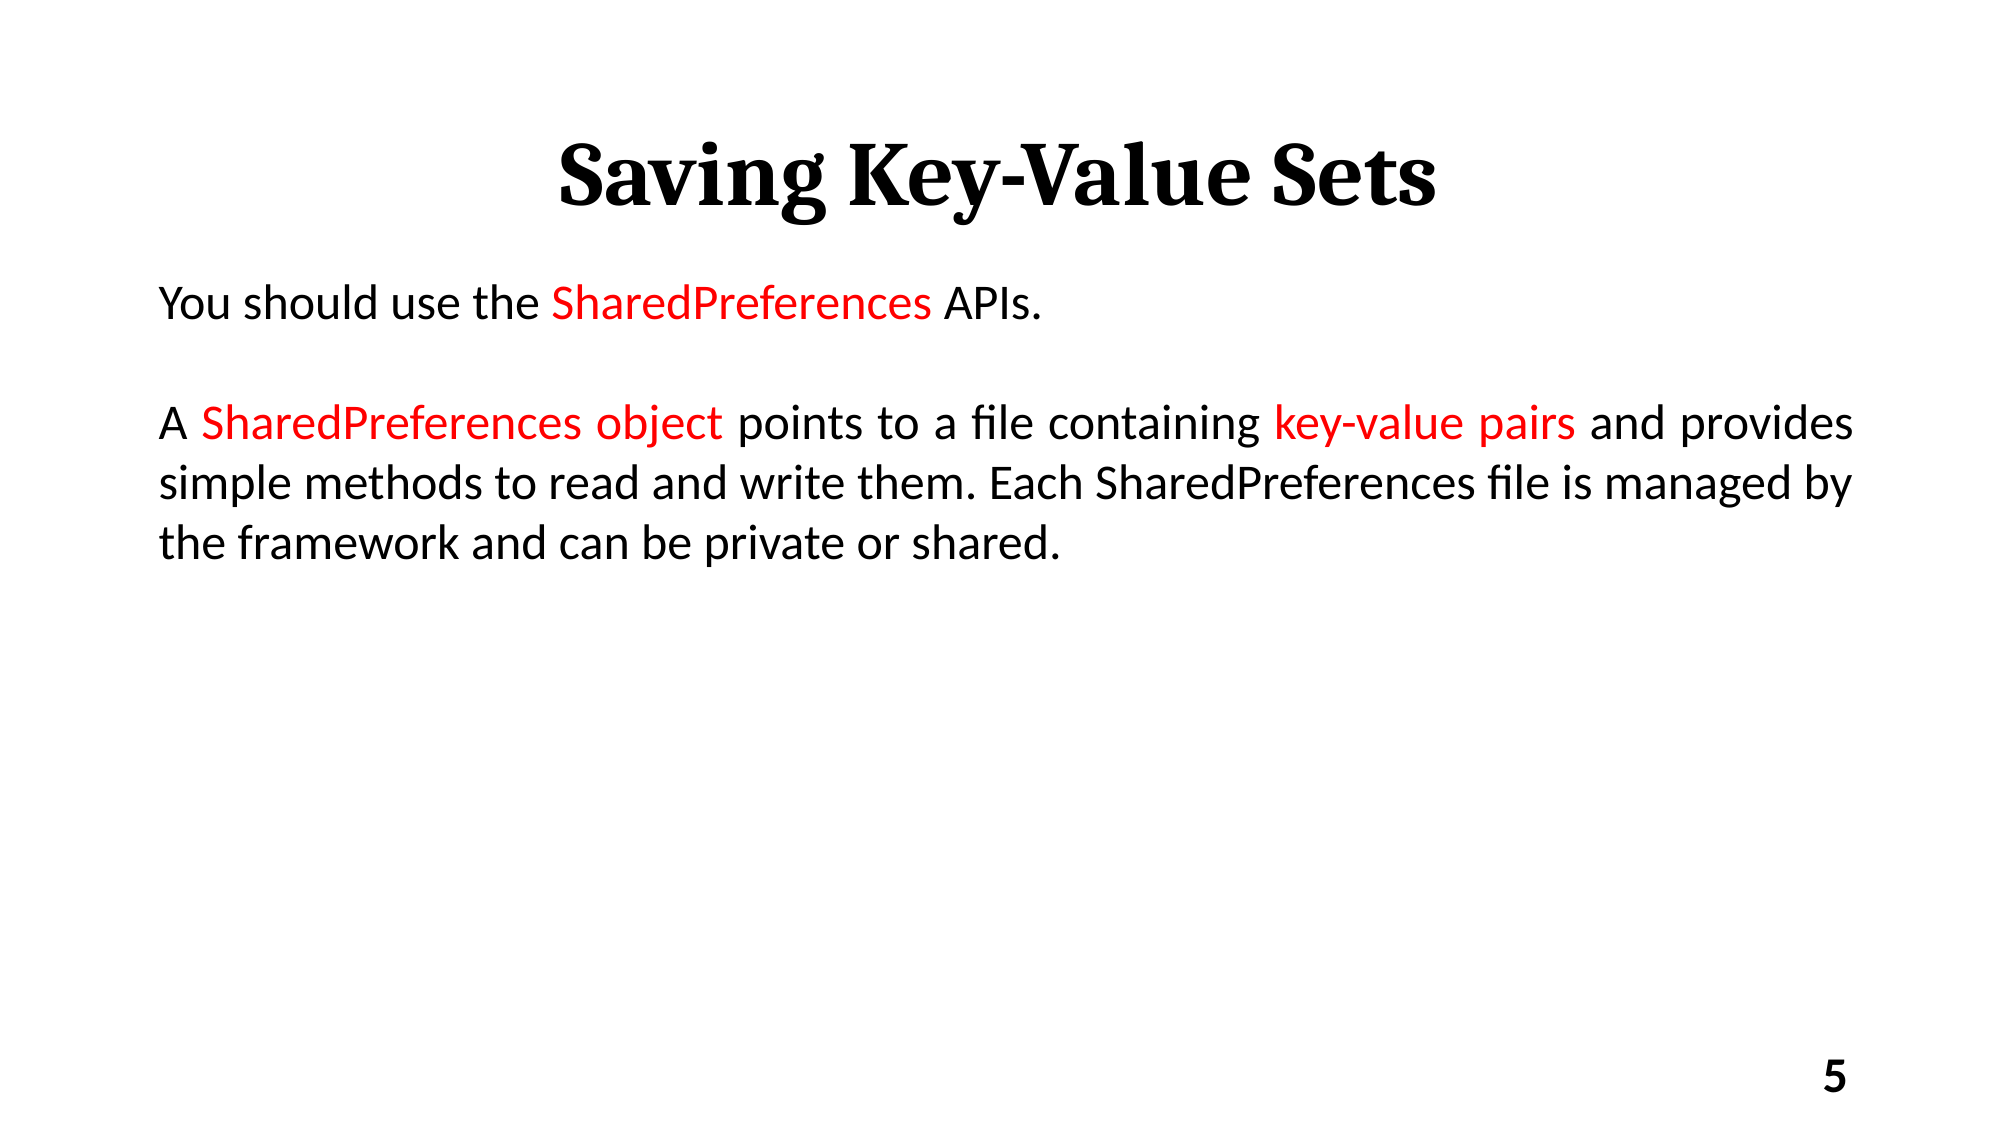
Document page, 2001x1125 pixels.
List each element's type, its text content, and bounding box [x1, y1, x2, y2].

text_box Saving Key-Value Sets [137, 59, 1863, 278]
text_box <number> [1412, 1042, 1863, 1103]
text_box You should use the SharedPreferences APIs. A SharedPreferences object points to a file containing key-value pairs and provides simple methods to read and write them. Each SharedPreferences file is managed by the framework and can be private or shared. [143, 261, 1869, 991]
